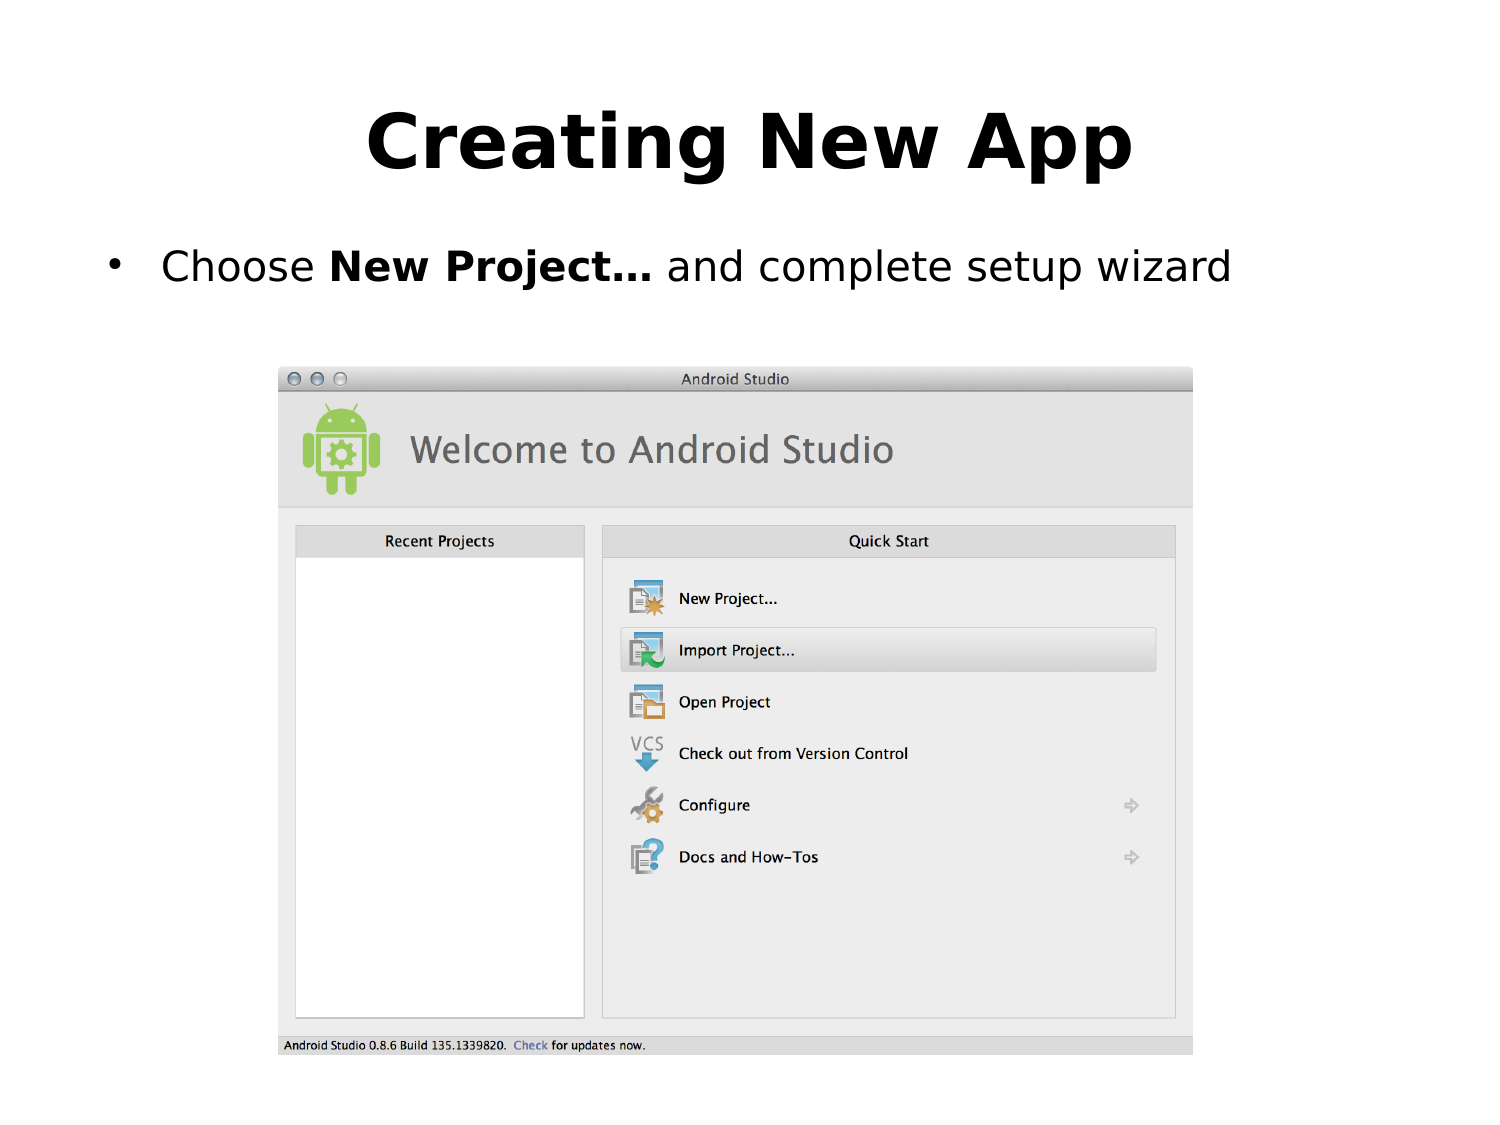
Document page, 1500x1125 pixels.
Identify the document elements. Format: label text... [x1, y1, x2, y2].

title Creating New App [75, 45, 1426, 232]
list Choose New Project… and complete setup wizard [75, 232, 1426, 343]
picture [278, 366, 1193, 1055]
